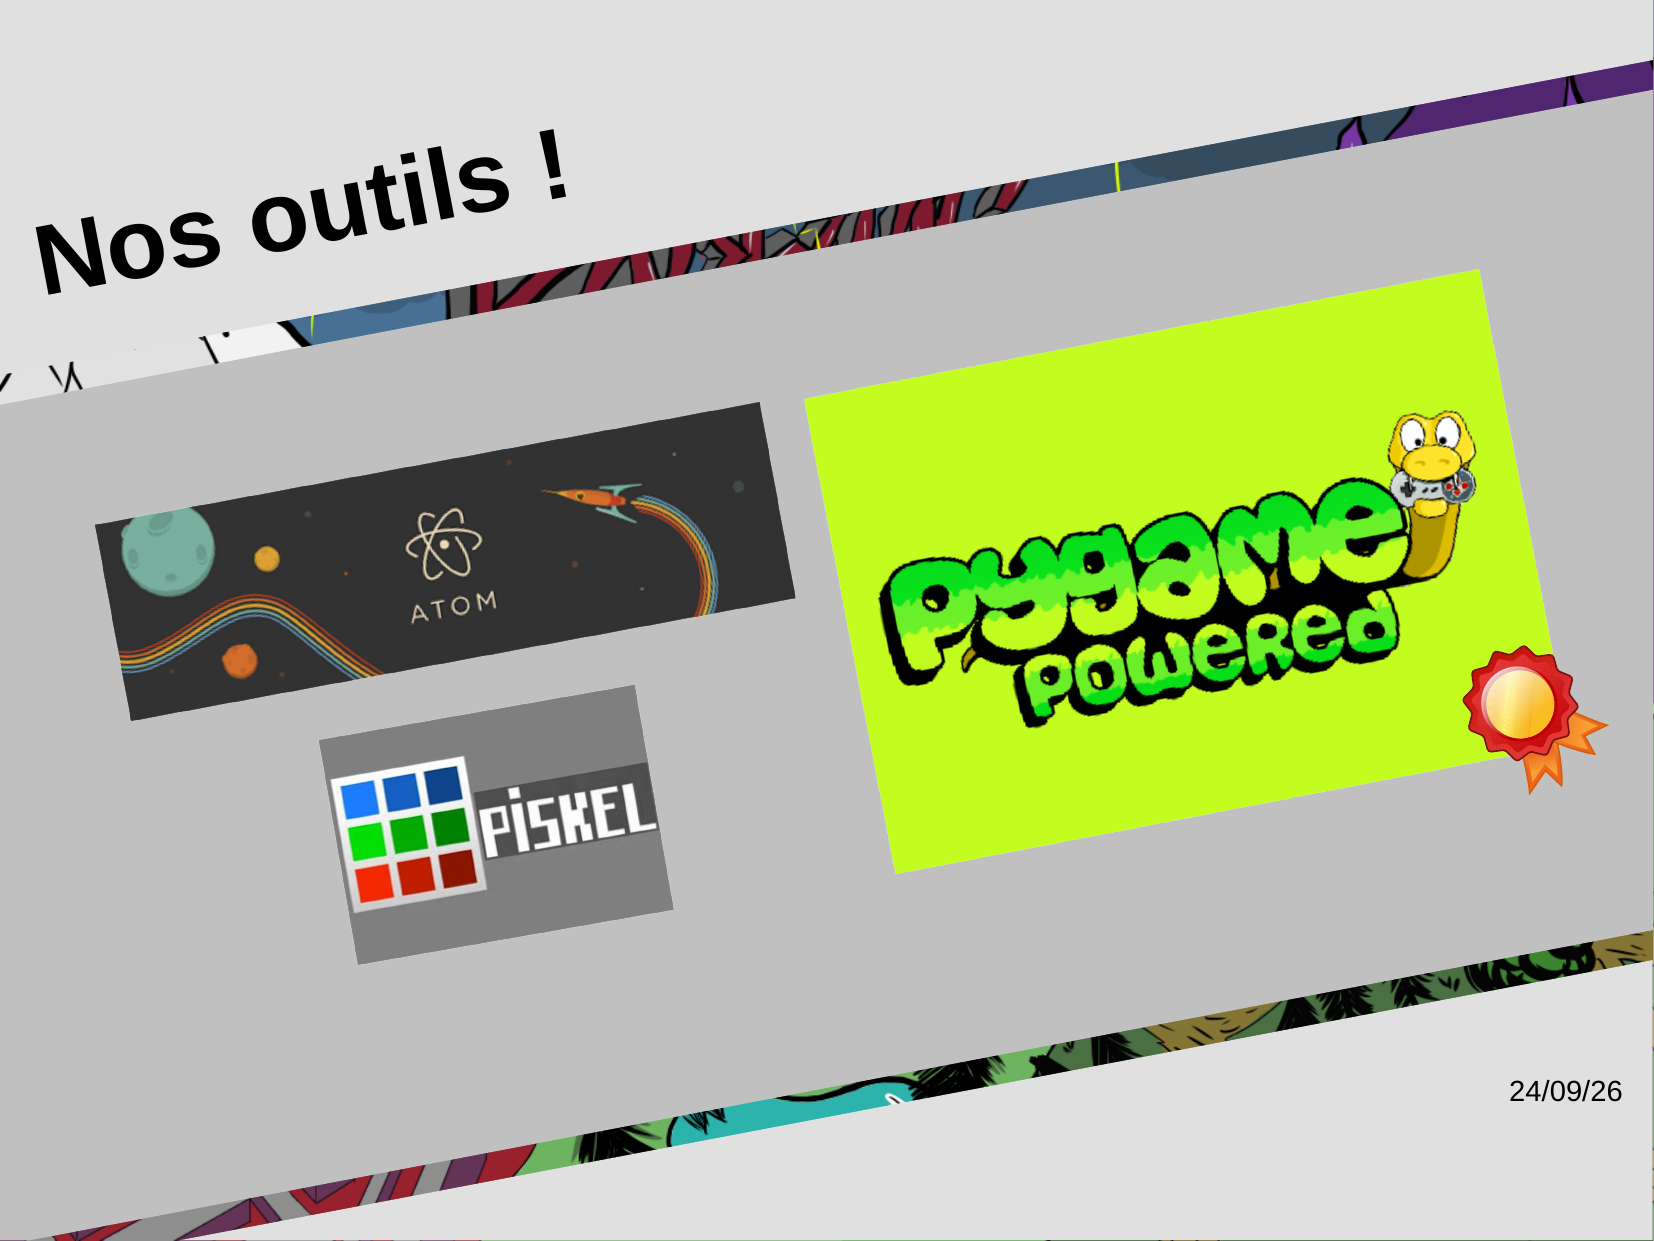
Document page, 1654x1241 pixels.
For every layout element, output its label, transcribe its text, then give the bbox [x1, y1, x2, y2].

picture [0, 61, 1654, 404]
picture [318, 685, 674, 965]
picture [803, 268, 1643, 875]
picture [32, 931, 1654, 1241]
title Nos outils ! [16, 0, 1518, 365]
picture [94, 401, 796, 721]
